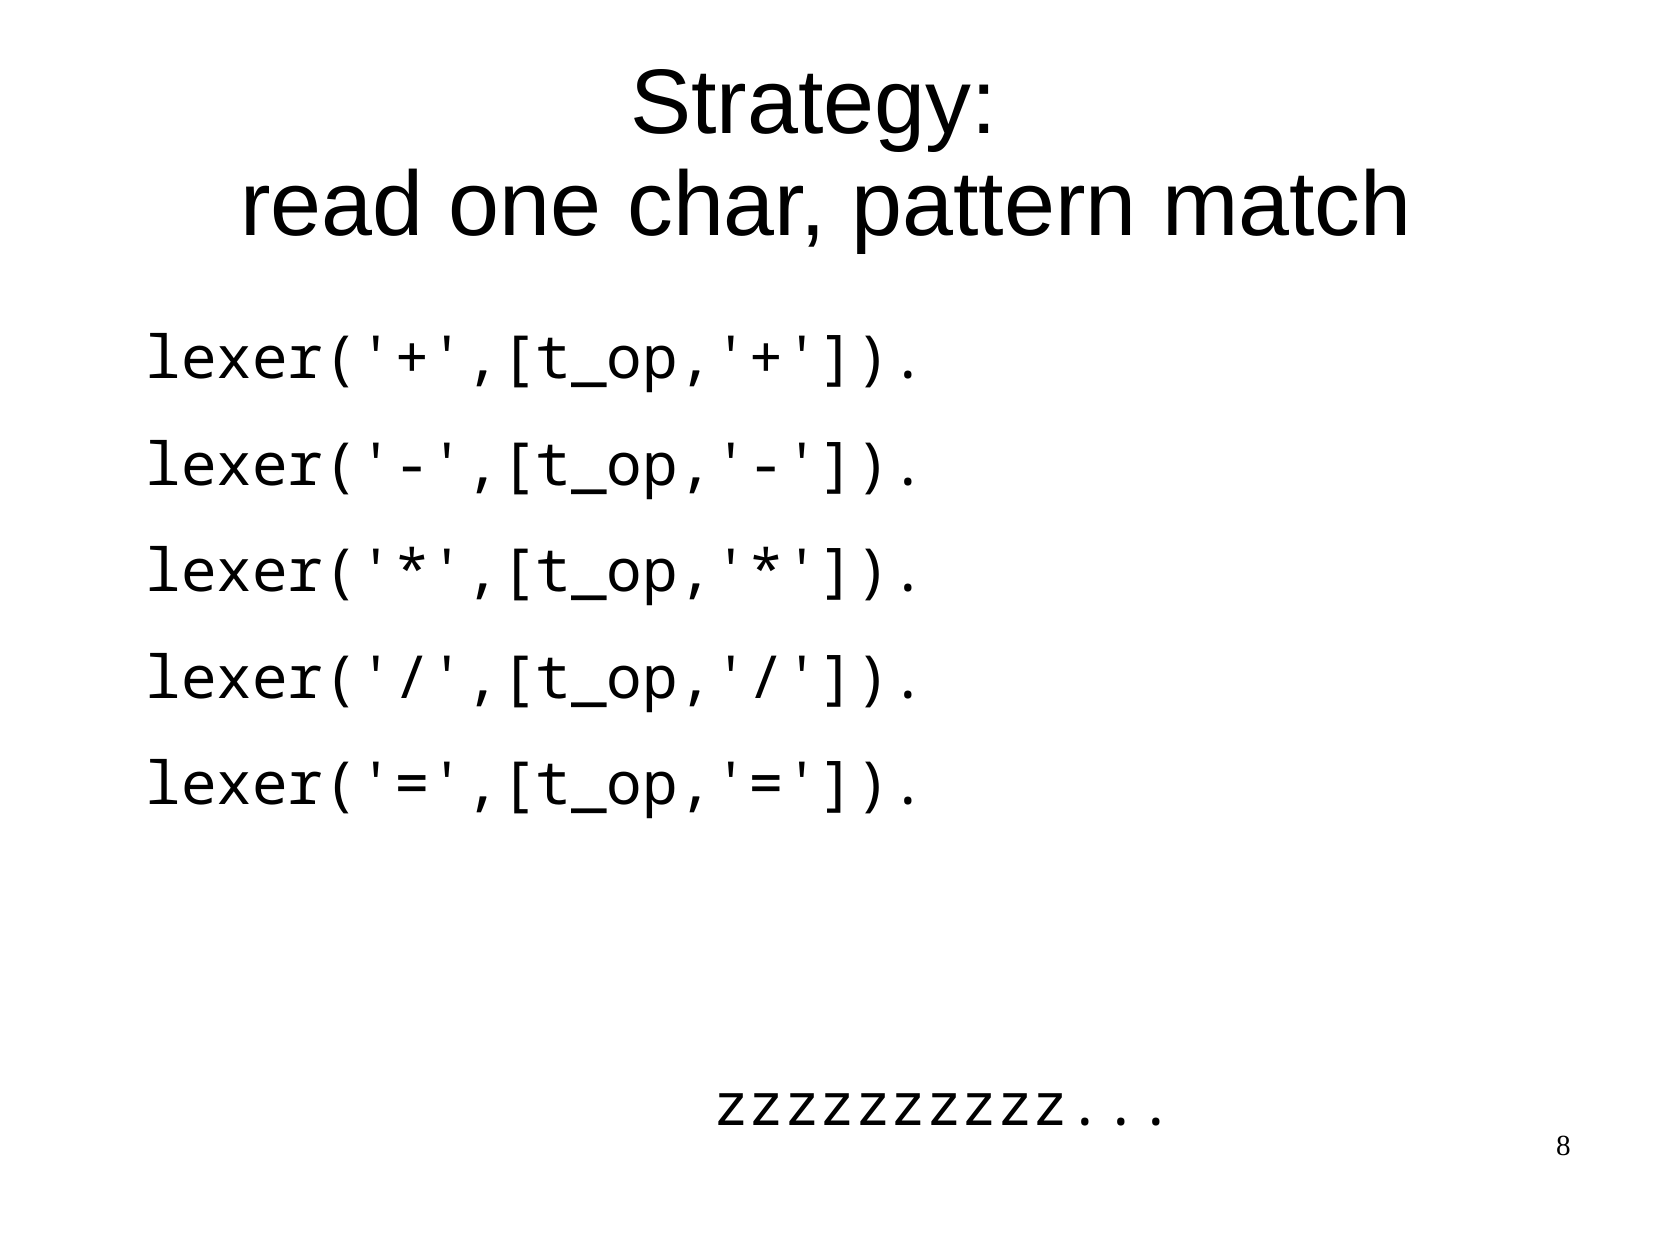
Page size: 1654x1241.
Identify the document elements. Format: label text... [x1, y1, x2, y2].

list lexer('+',[t_op,'+']). lexer('-',[t_op,'-']). lexer('*',[t_op,'*']). lexer('/',[t_op,'/']). lexer('=',[t_op,'=']). zzzzzzzzzz... [82, 315, 1571, 1154]
title Strategy: read one char, pattern match [82, 49, 1571, 257]
